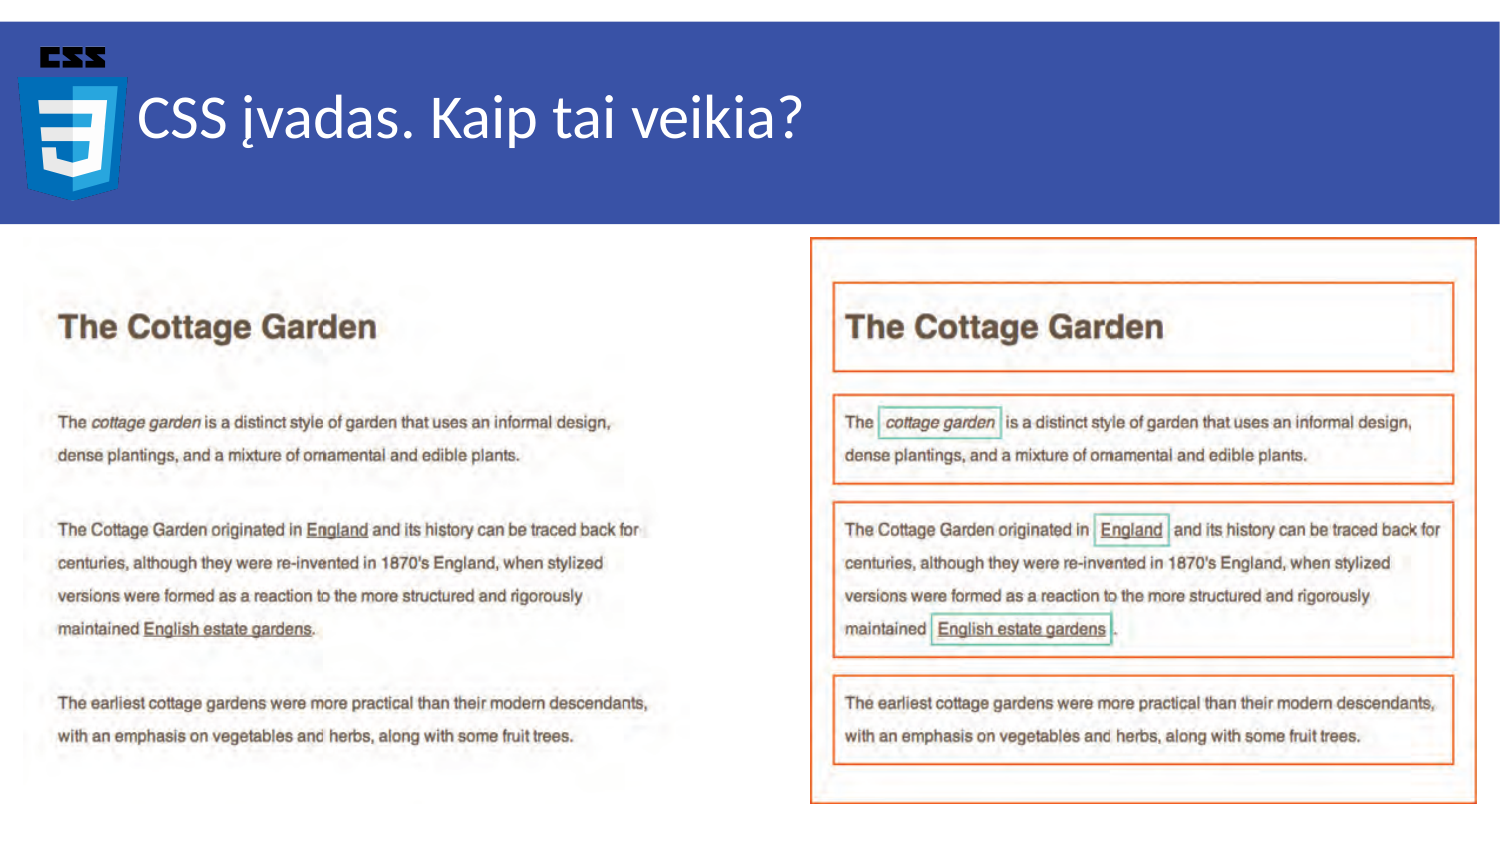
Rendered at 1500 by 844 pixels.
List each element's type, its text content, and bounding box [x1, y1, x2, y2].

picture [23, 237, 690, 804]
title CSS įvadas. Kaip tai veikia? [128, 72, 1500, 167]
picture [17, 46, 128, 201]
picture [810, 237, 1477, 804]
